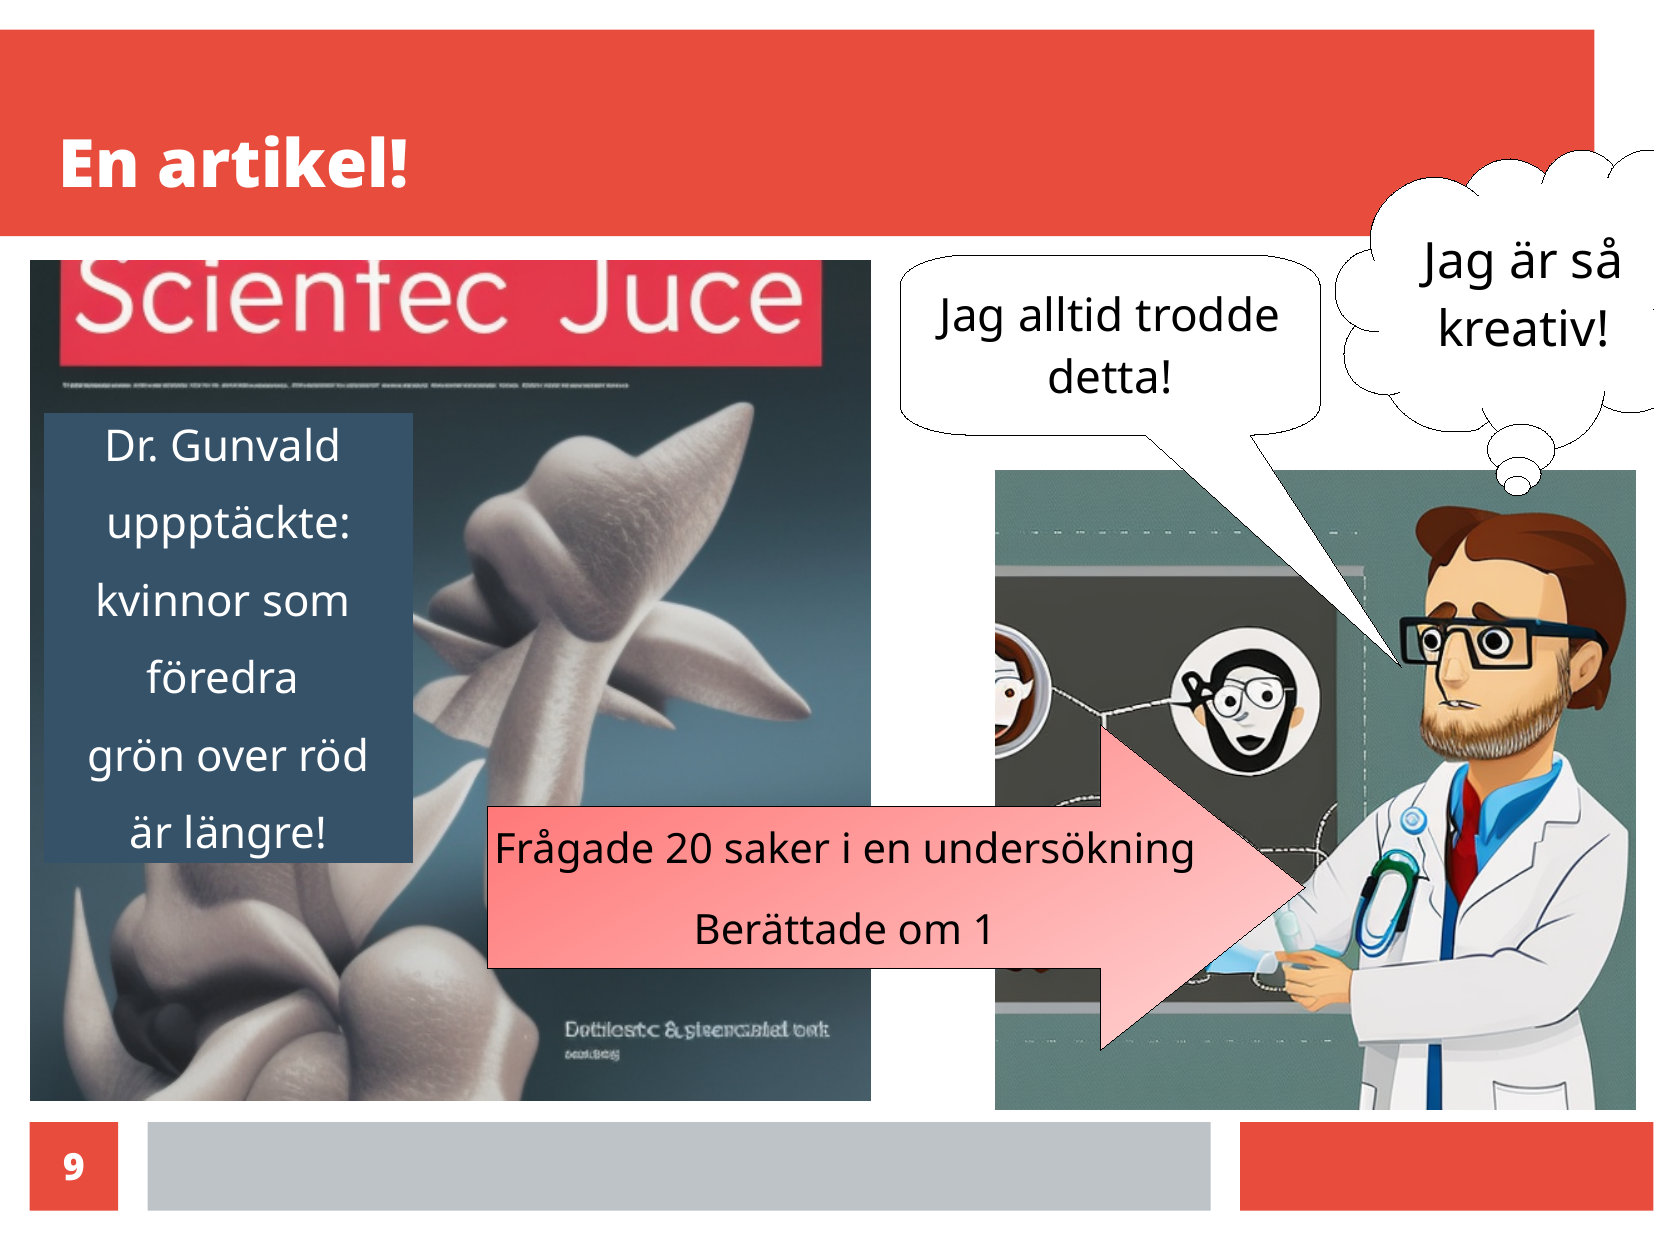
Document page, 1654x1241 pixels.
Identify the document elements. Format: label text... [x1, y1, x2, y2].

text_box Frågade 20 saker i en undersökning Berättade om 1 [487, 724, 1306, 1051]
picture [995, 470, 1636, 1111]
picture [30, 260, 871, 1101]
text_box Jag alltid trodde detta! [900, 255, 1402, 668]
text_box Dr. Gunvald uppptäckte: kvinnor som föredra grön over röd är längre! [44, 413, 413, 863]
title En artikel! [59, 59, 1595, 207]
text_box Jag är så kreativ! [1335, 150, 1654, 496]
